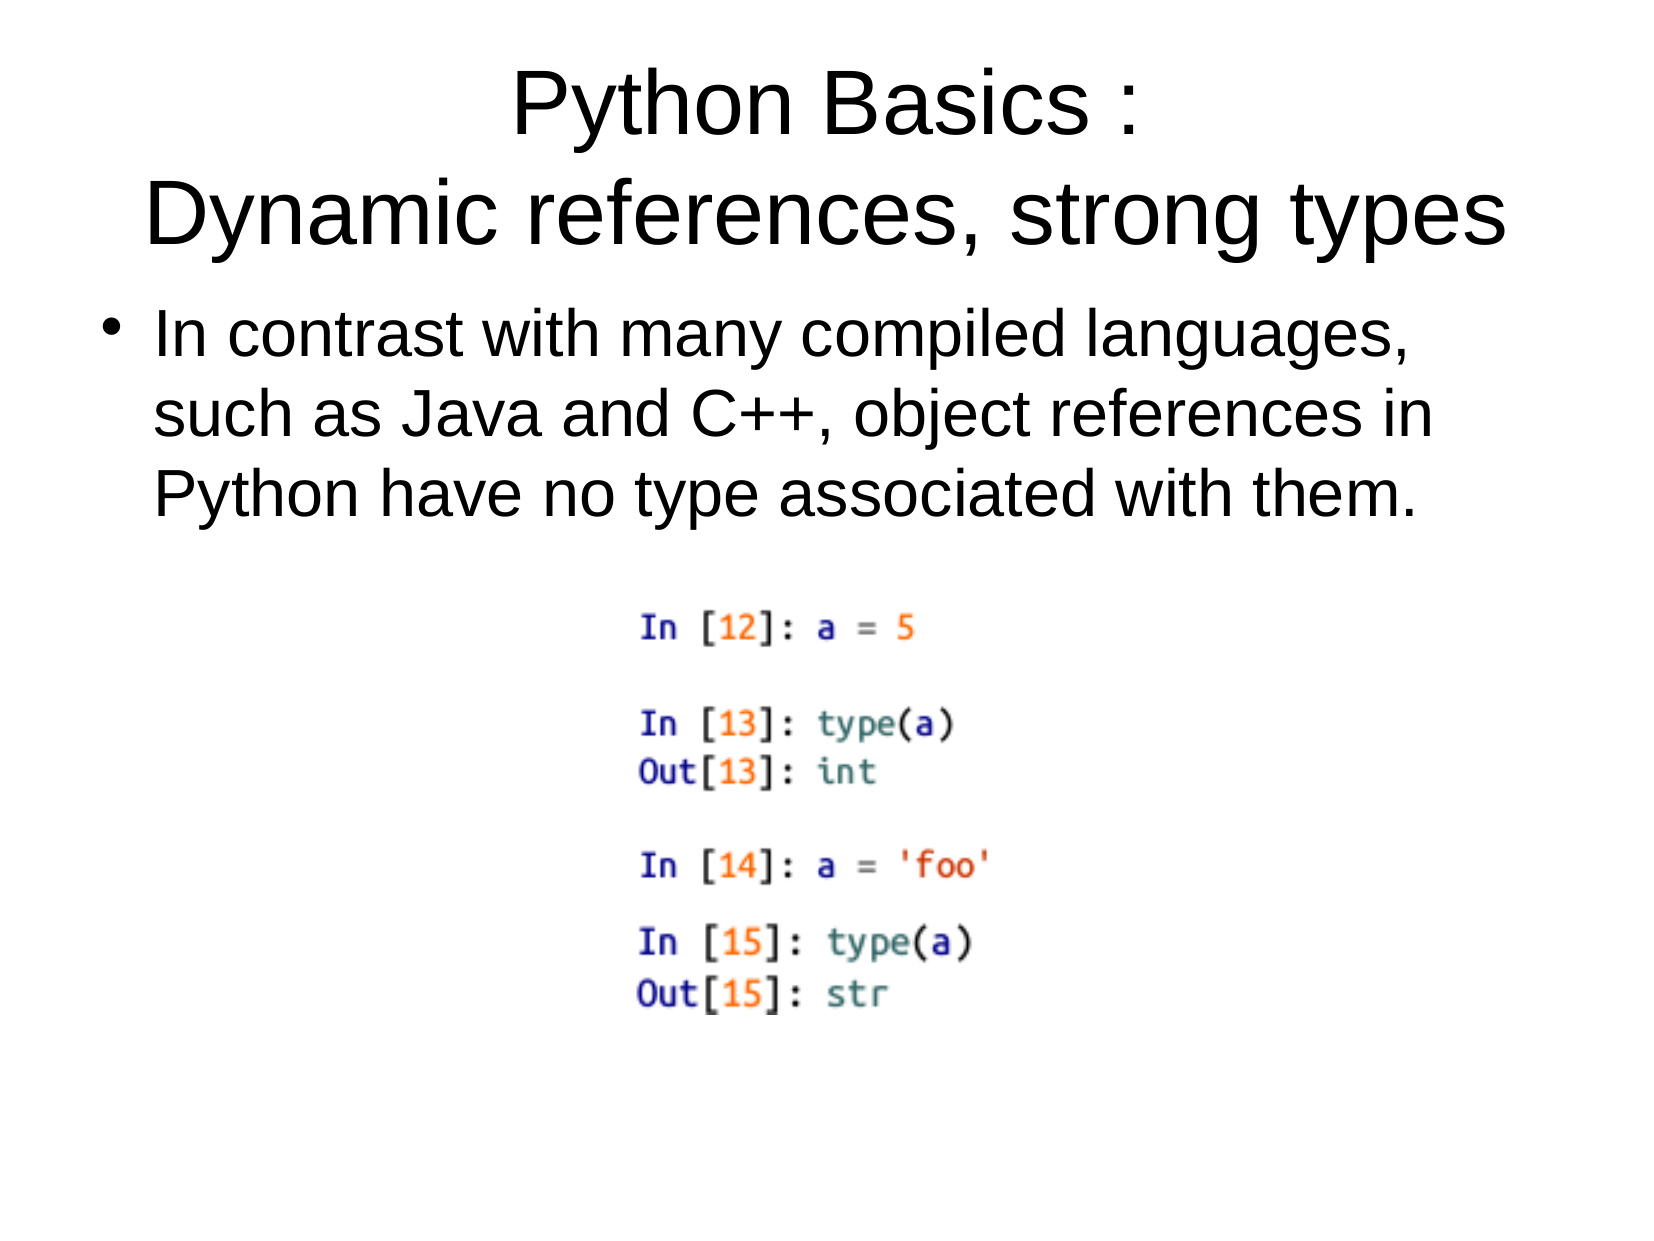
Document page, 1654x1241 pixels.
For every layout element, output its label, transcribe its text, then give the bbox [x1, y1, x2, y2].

text_box In contrast with many compiled languages, such as Java and C++, object references in Python have no type associated with them. [82, 290, 1571, 1010]
picture [630, 599, 1016, 1015]
text_box Python Basics : Dynamic references, strong types [82, 49, 1571, 257]
